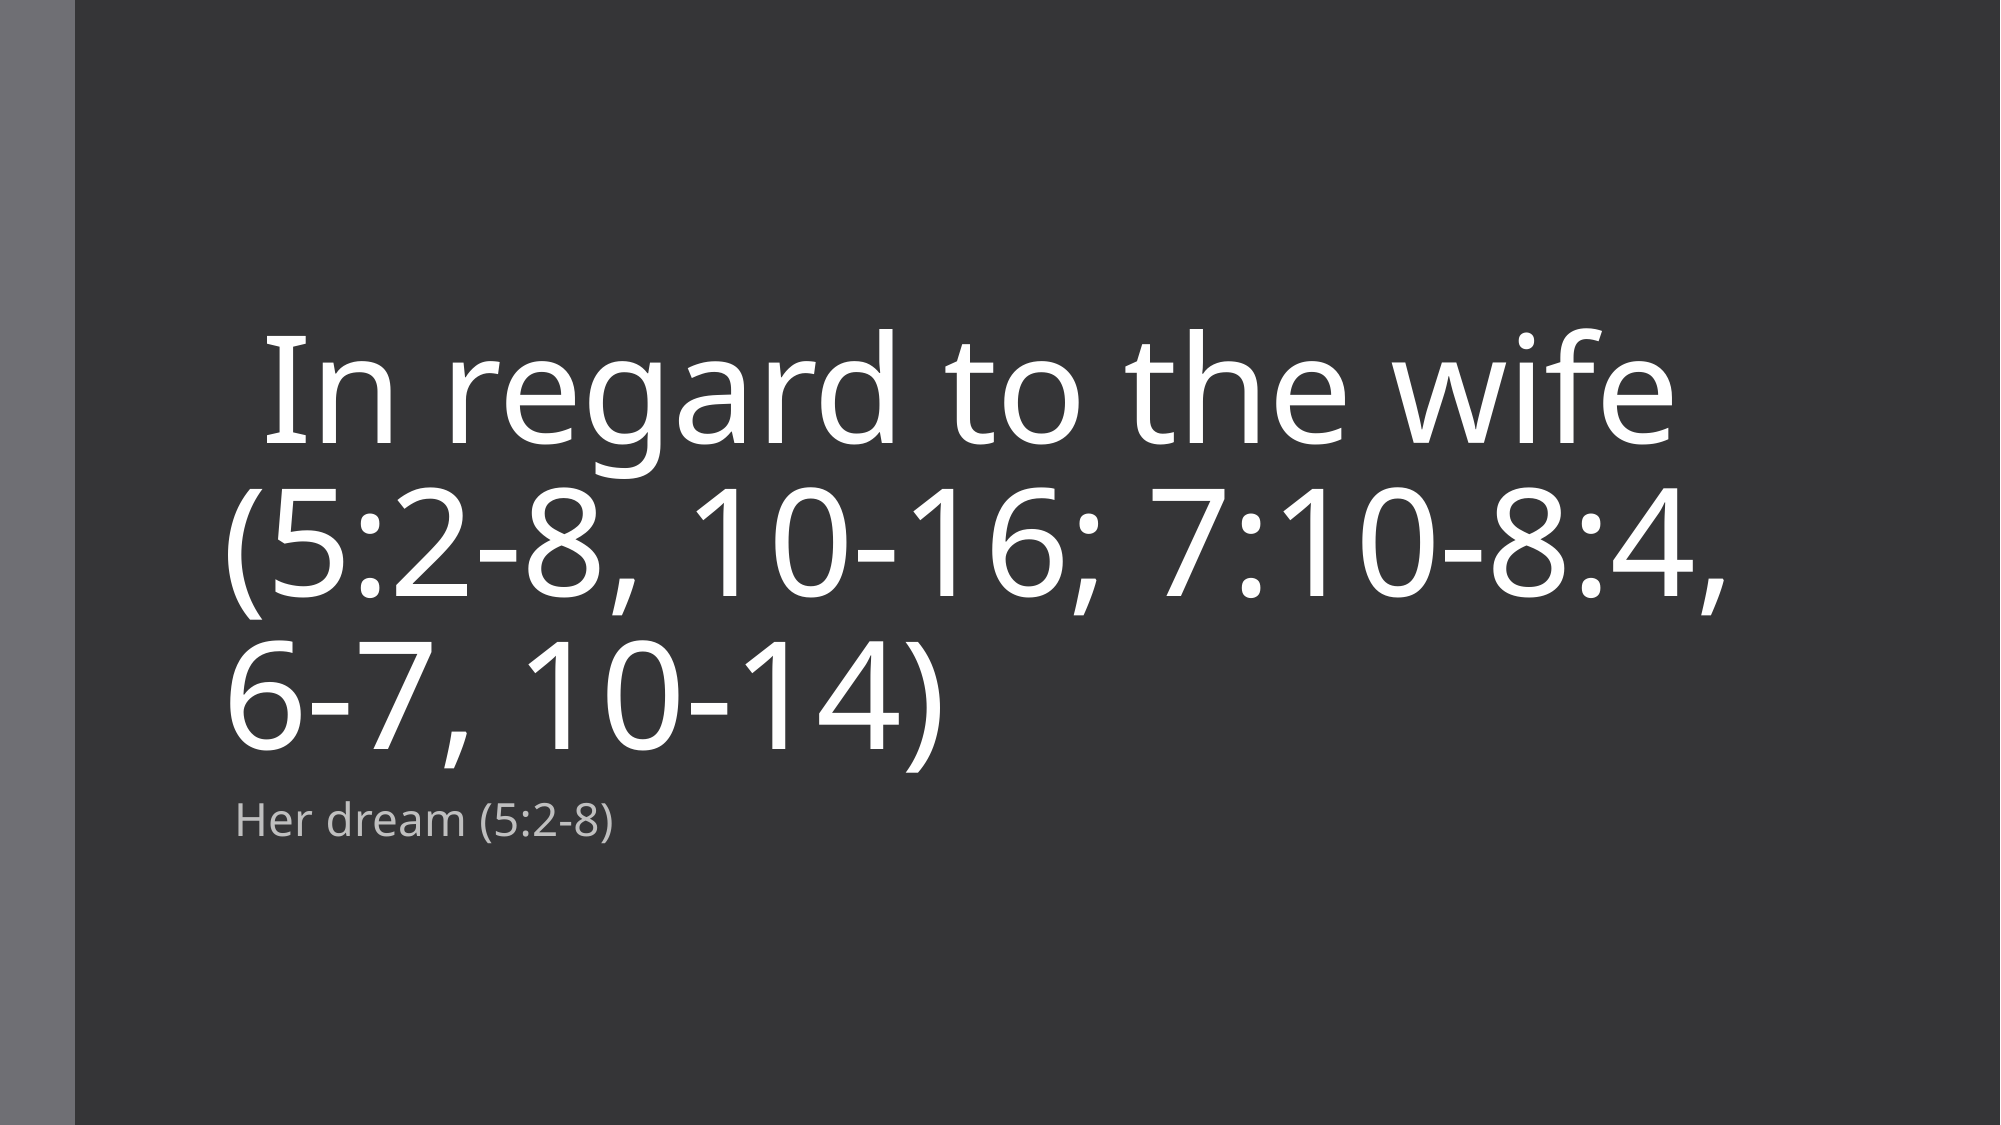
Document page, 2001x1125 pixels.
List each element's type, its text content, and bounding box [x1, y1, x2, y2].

title In regard to the wife (5:2-8, 10-16; 7:10-8:4, 6-7, 10-14) [206, 124, 1752, 787]
subtitle Her dream (5:2-8) [206, 787, 1752, 1066]
